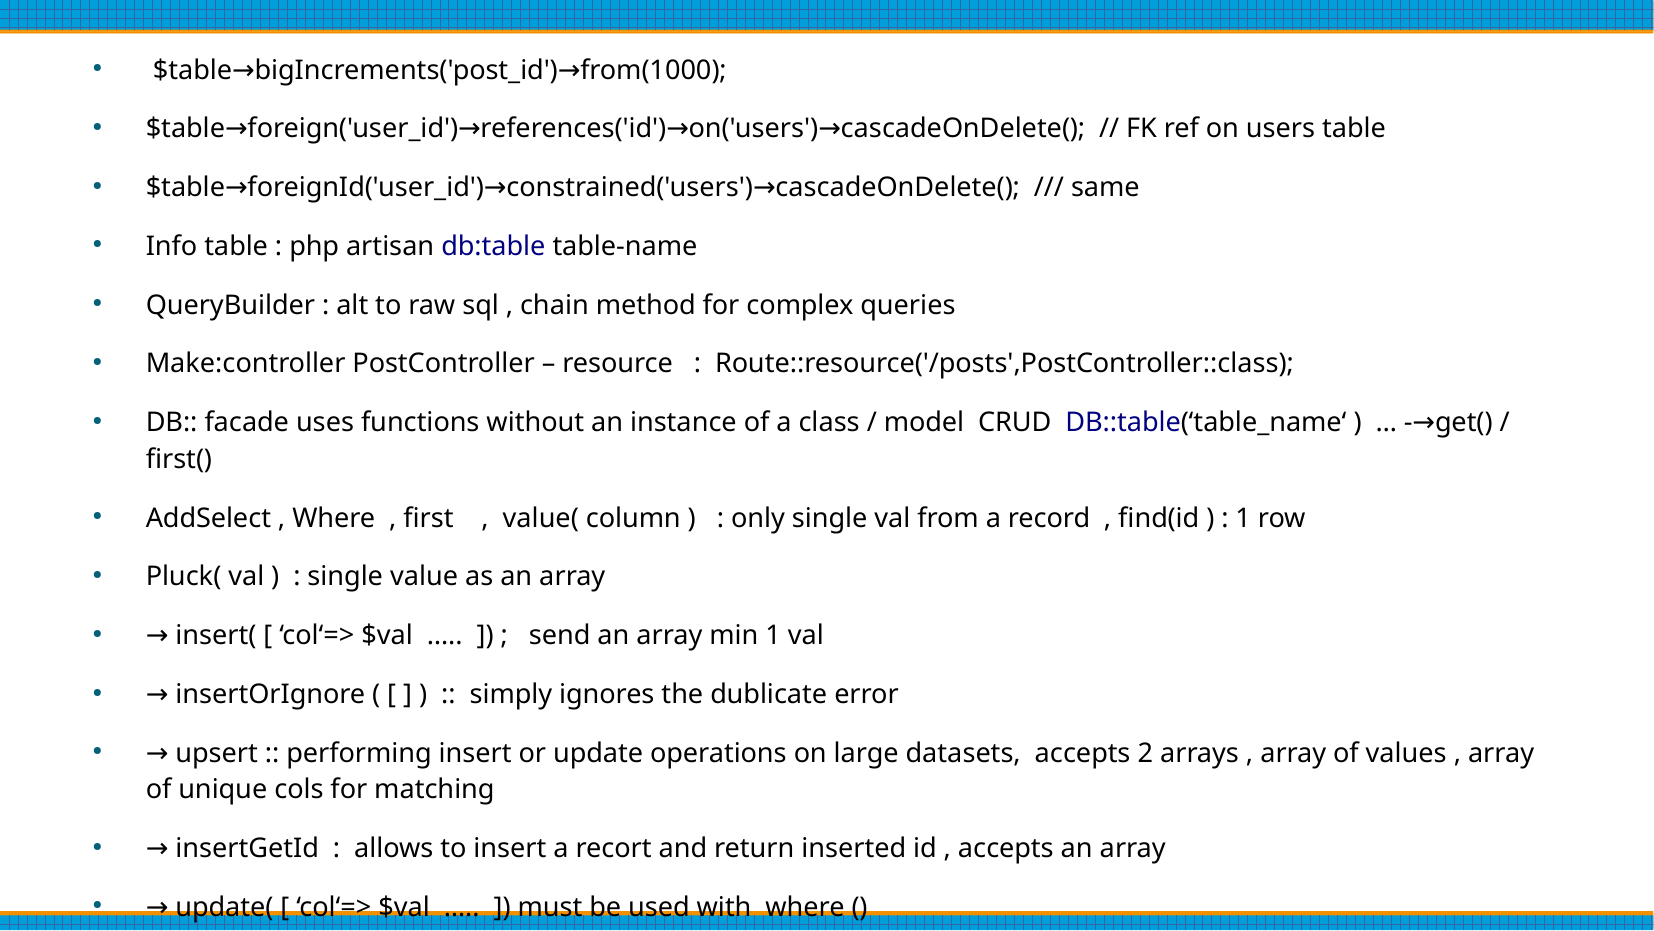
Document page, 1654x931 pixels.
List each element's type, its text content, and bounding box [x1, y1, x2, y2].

list $table→bigIncrements('post_id')→from(1000); $table→foreign('user_id')→references('id')→on('users')→cascadeOnDelete(); // FK ref on users table $table→foreignId('user_id')→constrained('users')→cascadeOnDelete(); /// same Info table : php artisan db:table table-name QueryBuilder : alt to raw sql , chain method for complex queries Make:controller PostController – resource : Route::resource('/posts',PostController::class); DB:: facade uses functions without an instance of a class / model CRUD DB::table(‘table_name‘ ) … -→get() / first() AddSelect , Where , first , value( column ) : only single val from a record , find(id ) : 1 row Pluck( val ) : single value as an array → insert( [ ‘col‘=> $val ….. ]) ; send an array min 1 val → insertOrIgnore ( [ ] ) :: simply ignores the dublicate error → upsert :: performing insert or update operations on large datasets, accepts 2 arrays , array of values , array of unique cols for matching → insertGetId : allows to insert a recort and return inserted id , accepts an array → update( [ ‘col‘=> $val ….. ]) must be used with where () [75, 50, 1556, 931]
